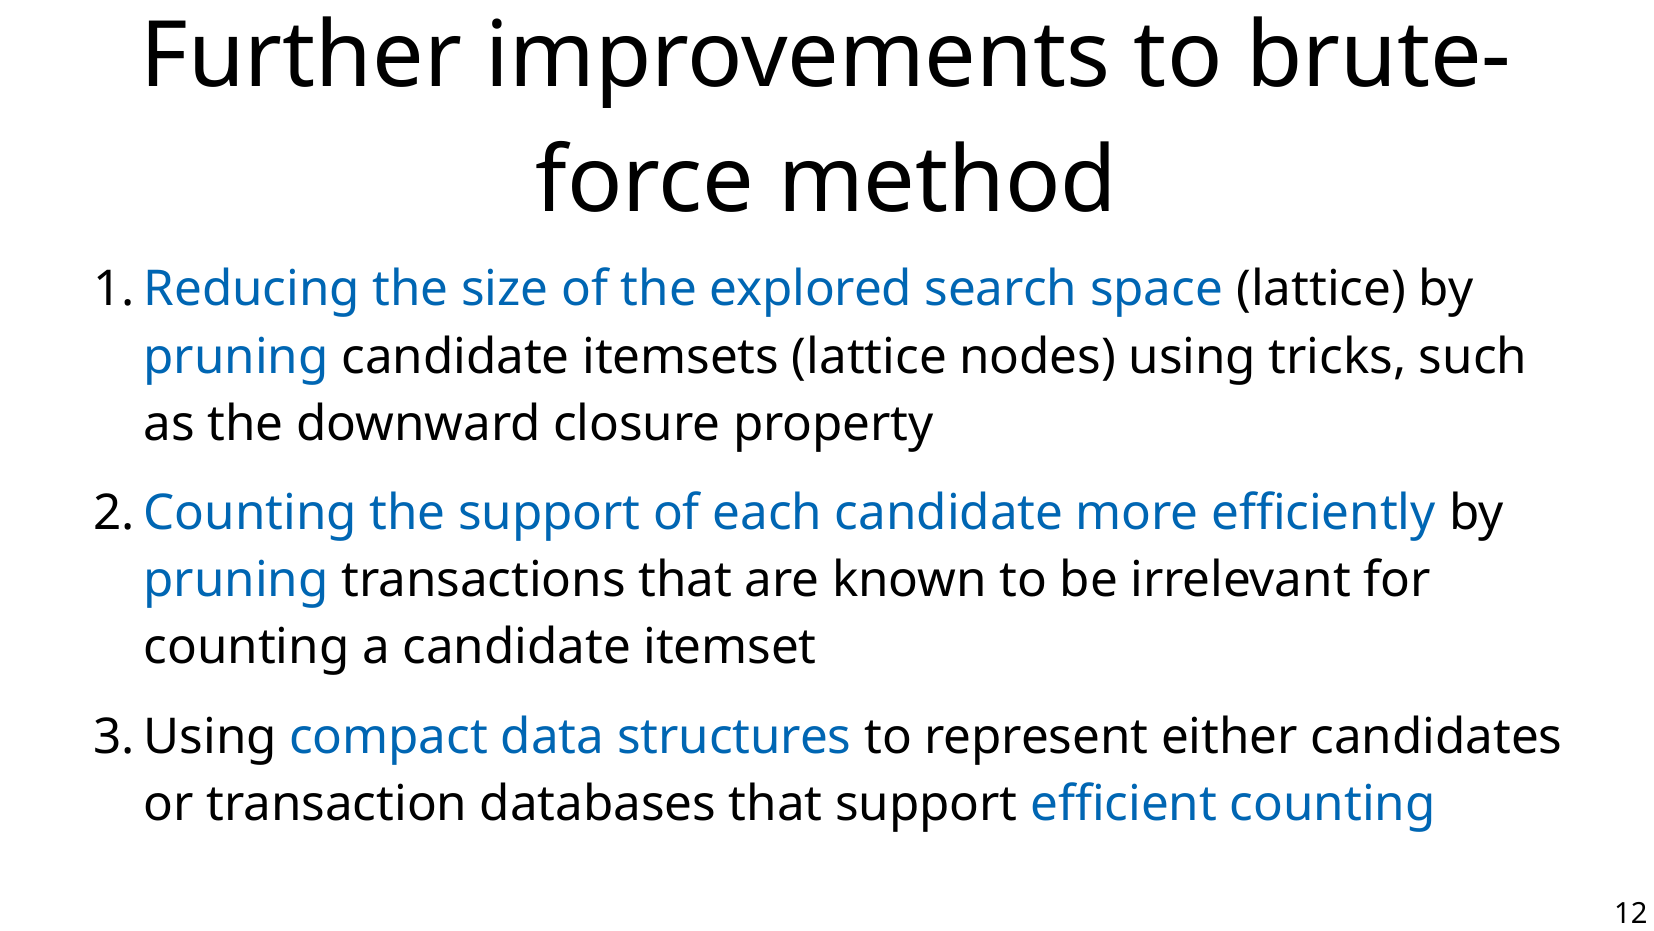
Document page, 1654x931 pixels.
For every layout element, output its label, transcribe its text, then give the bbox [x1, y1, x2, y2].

list Reducing the size of the explored search space (lattice) by pruning candidate itemsets (lattice nodes) using tricks, such as the downward closure property Counting the support of each candidate more efficiently by pruning transactions that are known to be irrelevant for counting a candidate itemset Using compact data structures to represent either candidates or transaction databases that support efficient counting [82, 253, 1571, 884]
title Further improvements to brute-force method [82, 1, 1571, 226]
